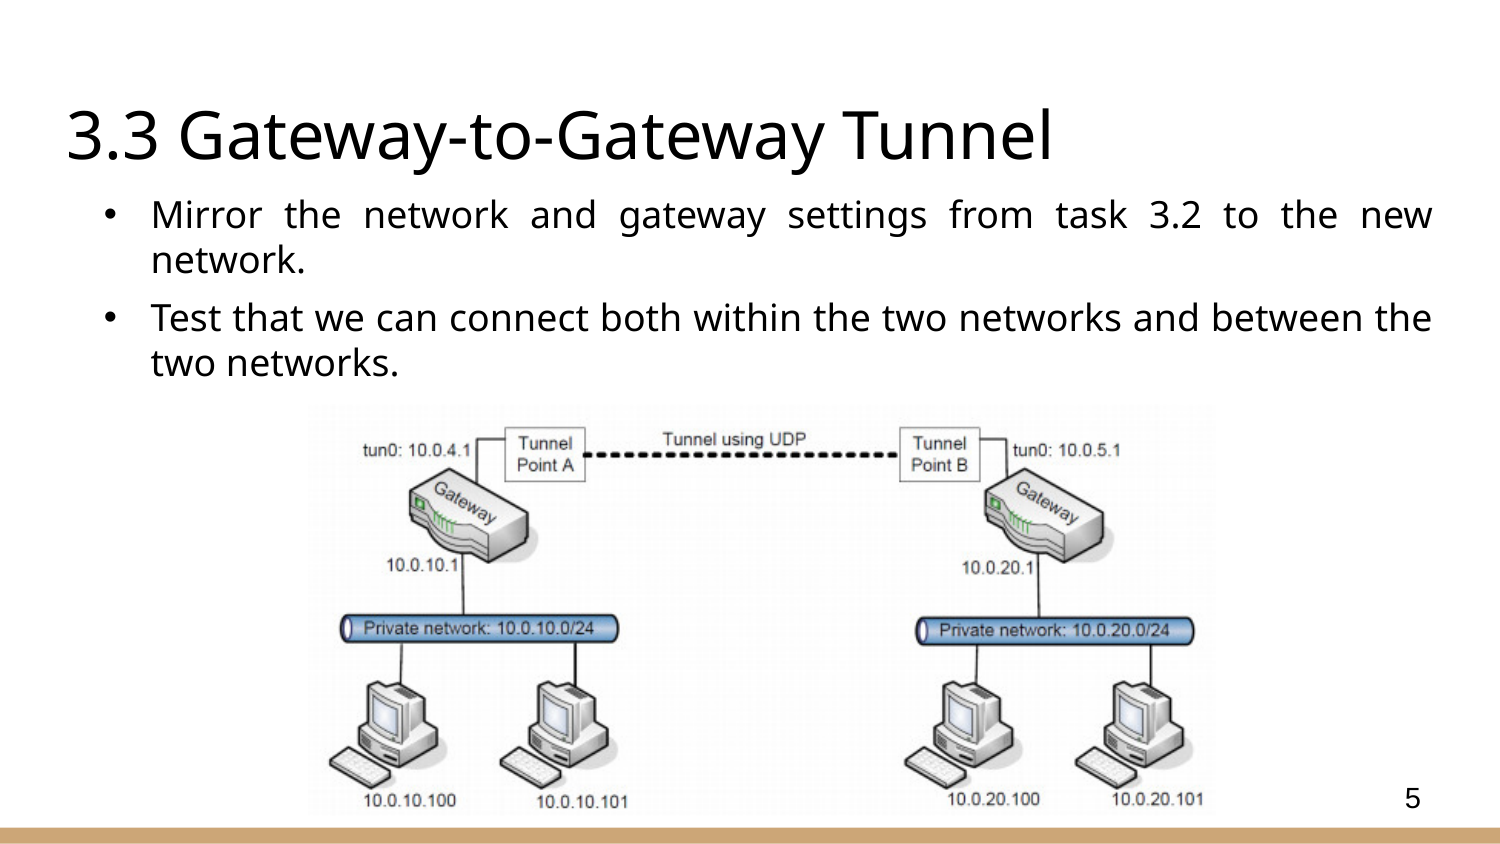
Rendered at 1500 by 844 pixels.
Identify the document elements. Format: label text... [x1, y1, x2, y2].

title 3.3 Gateway-to-Gateway Tunnel [51, 51, 1449, 176]
picture [308, 404, 1216, 816]
slide_number <number> [1389, 764, 1480, 830]
list Mirror the network and gateway settings from task 3.2 to the new network. Test that we can connect both within the two networks and between the two networks. [51, 176, 1449, 727]
